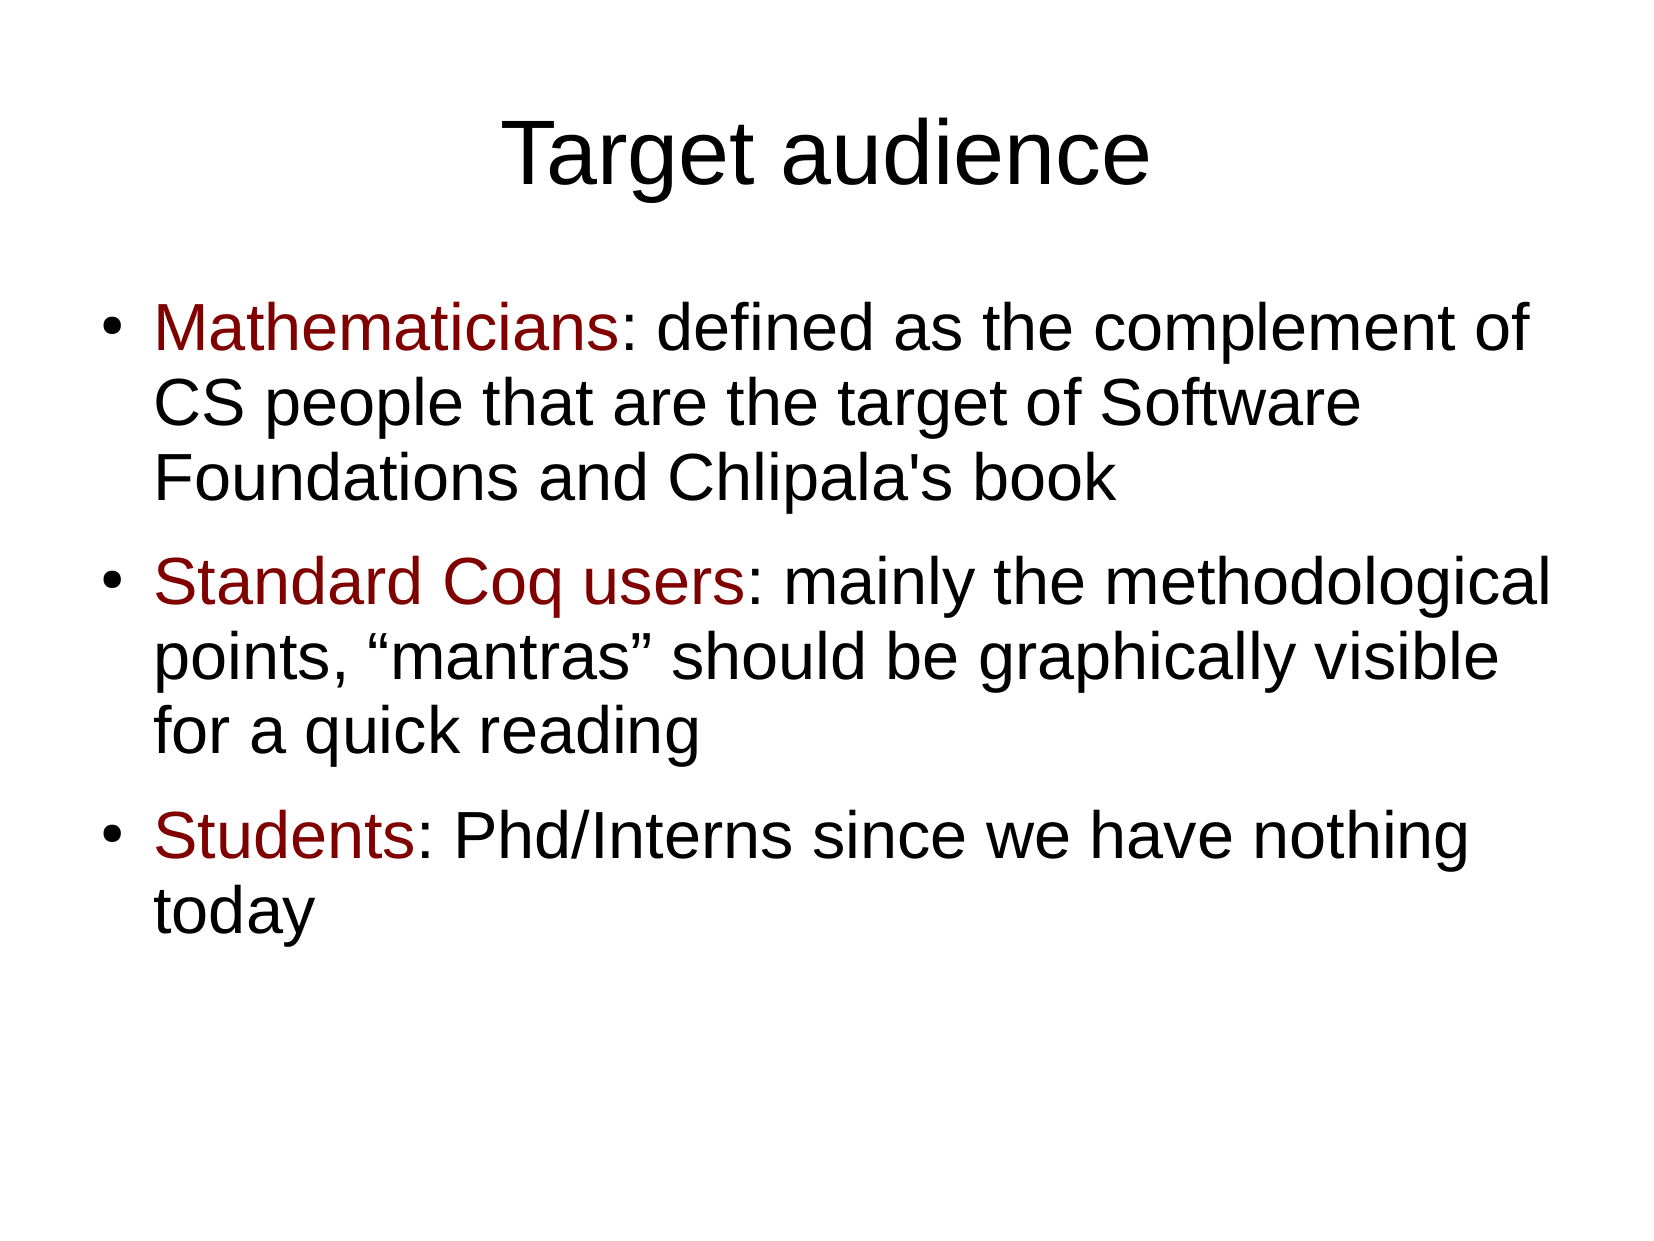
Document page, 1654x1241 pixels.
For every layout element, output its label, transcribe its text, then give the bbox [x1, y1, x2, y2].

title Target audience [82, 49, 1571, 257]
list Mathematicians: defined as the complement of CS people that are the target of Software Foundations and Chlipala's book Standard Coq users: mainly the methodological points, “mantras” should be graphically visible for a quick reading Students: Phd/Interns since we have nothing today [82, 290, 1571, 1010]
